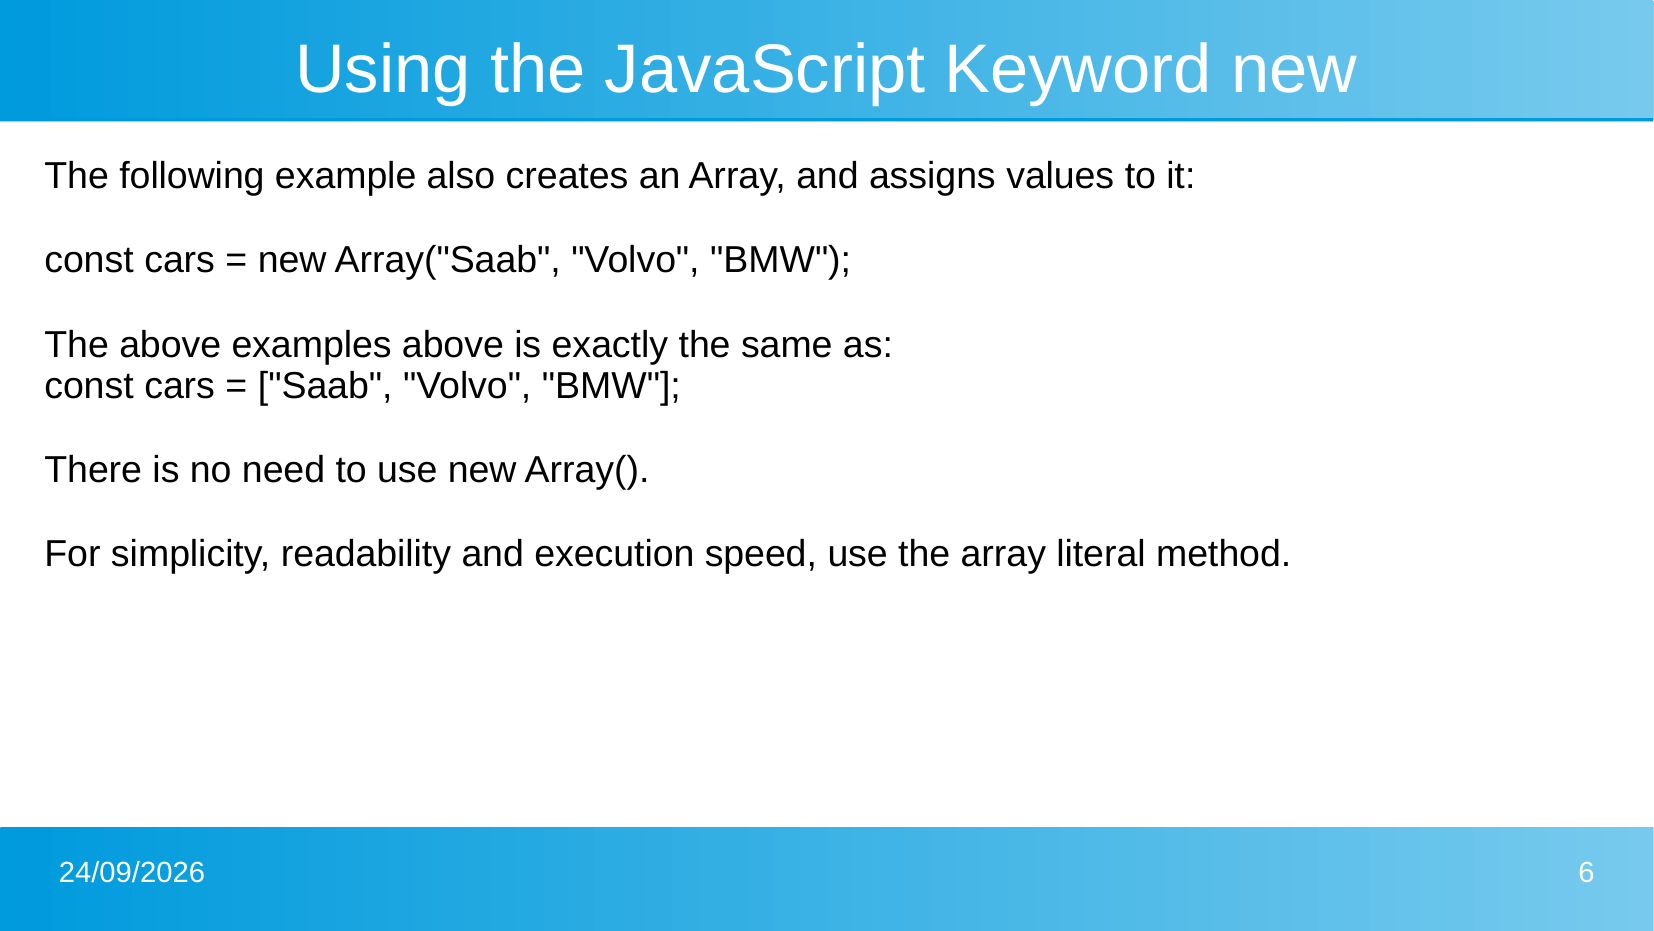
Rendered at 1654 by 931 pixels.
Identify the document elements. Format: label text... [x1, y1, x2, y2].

text_box The following example also creates an Array, and assigns values to it: const cars = new Array("Saab", "Volvo", "BMW"); The above examples above is exactly the same as: const cars = ["Saab", "Volvo", "BMW"]; There is no need to use new Array(). For simplicity, readability and execution speed, use the array literal method. [29, 147, 1595, 625]
title Using the JavaScript Keyword new [59, 29, 1595, 108]
